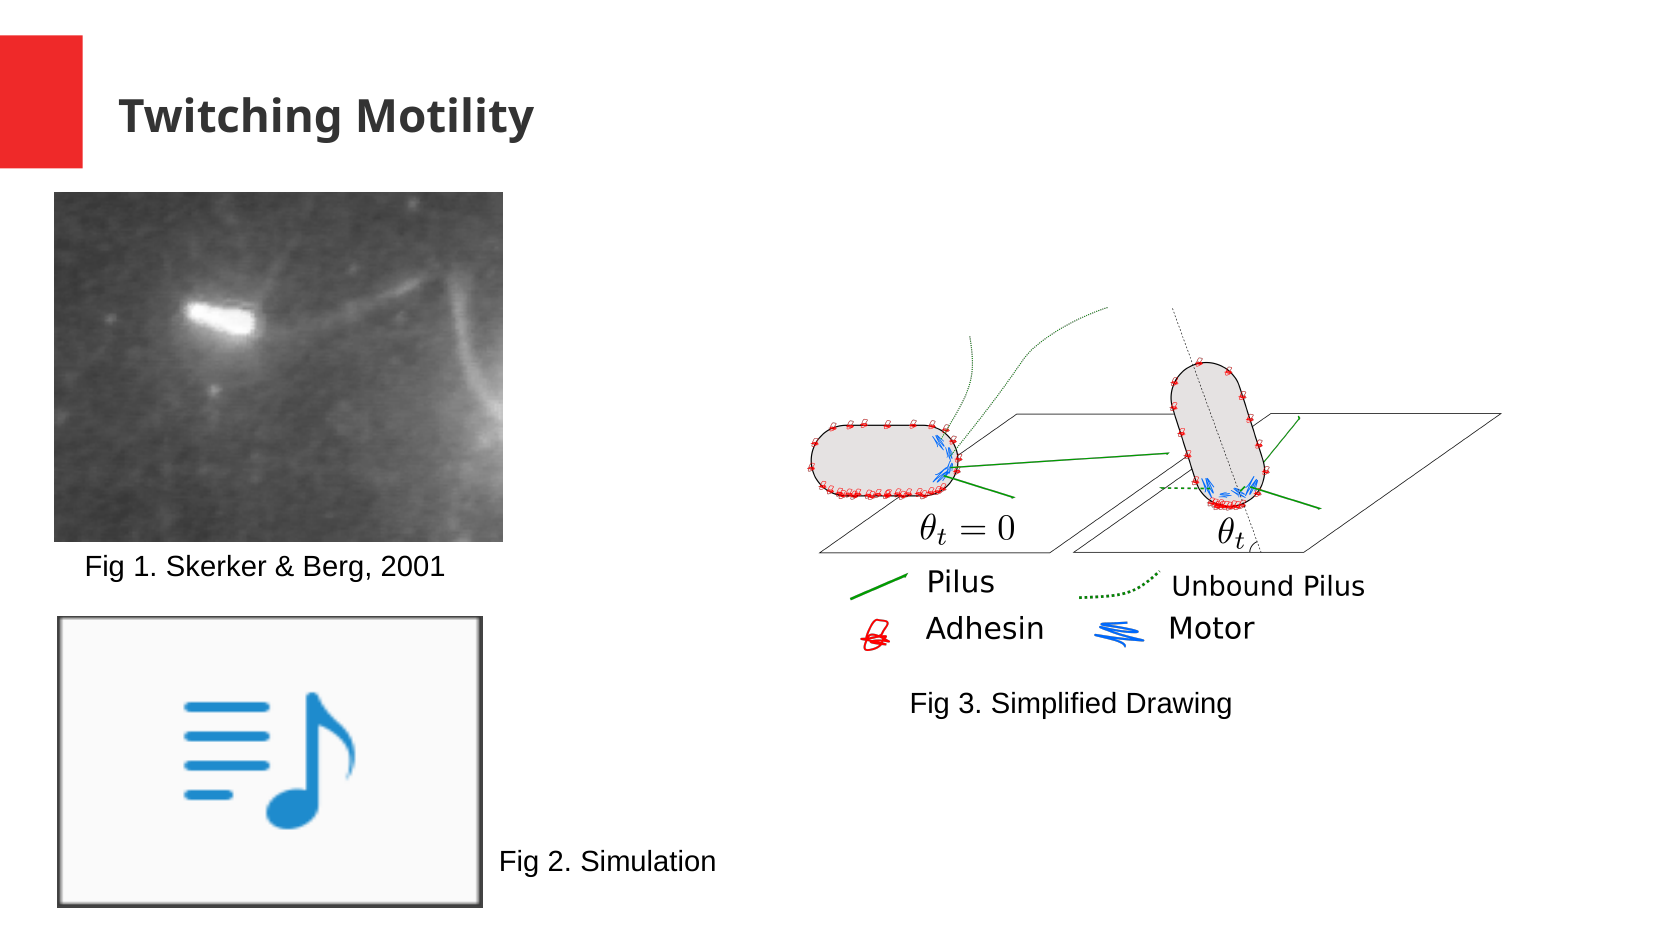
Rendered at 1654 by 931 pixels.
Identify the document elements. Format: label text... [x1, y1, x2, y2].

text_box Fig 1. Skerker & Berg, 2001 [69, 542, 628, 585]
picture [807, 307, 1502, 651]
text_box [56, 614, 485, 909]
text_box Fig 2. Simulation [484, 837, 758, 880]
title Twitching Motility [118, 37, 1571, 193]
text_box Fig 3. Simplified Drawing [894, 680, 1453, 723]
text_box [54, 192, 503, 543]
